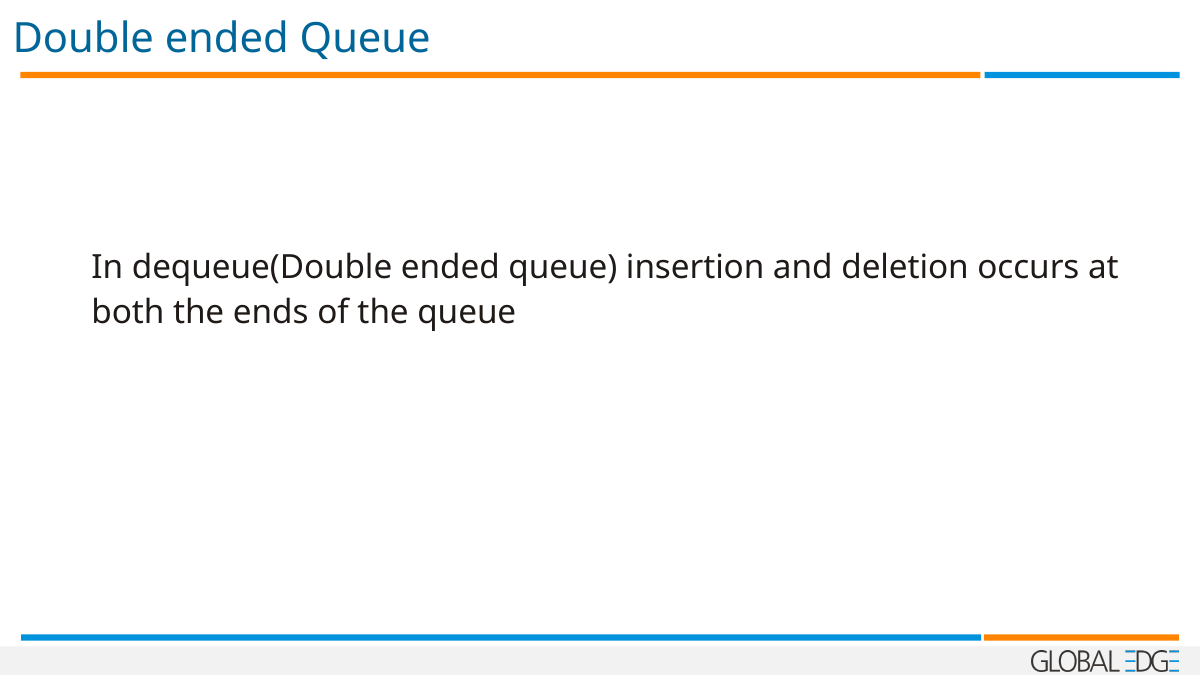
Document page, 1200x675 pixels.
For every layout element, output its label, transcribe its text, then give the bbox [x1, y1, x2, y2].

picture [1031, 650, 1179, 672]
title Double ended Queue [12, 9, 1088, 63]
list In dequeue(Double ended queue) insertion and deletion occurs at both the ends of the queue [20, 87, 1179, 628]
